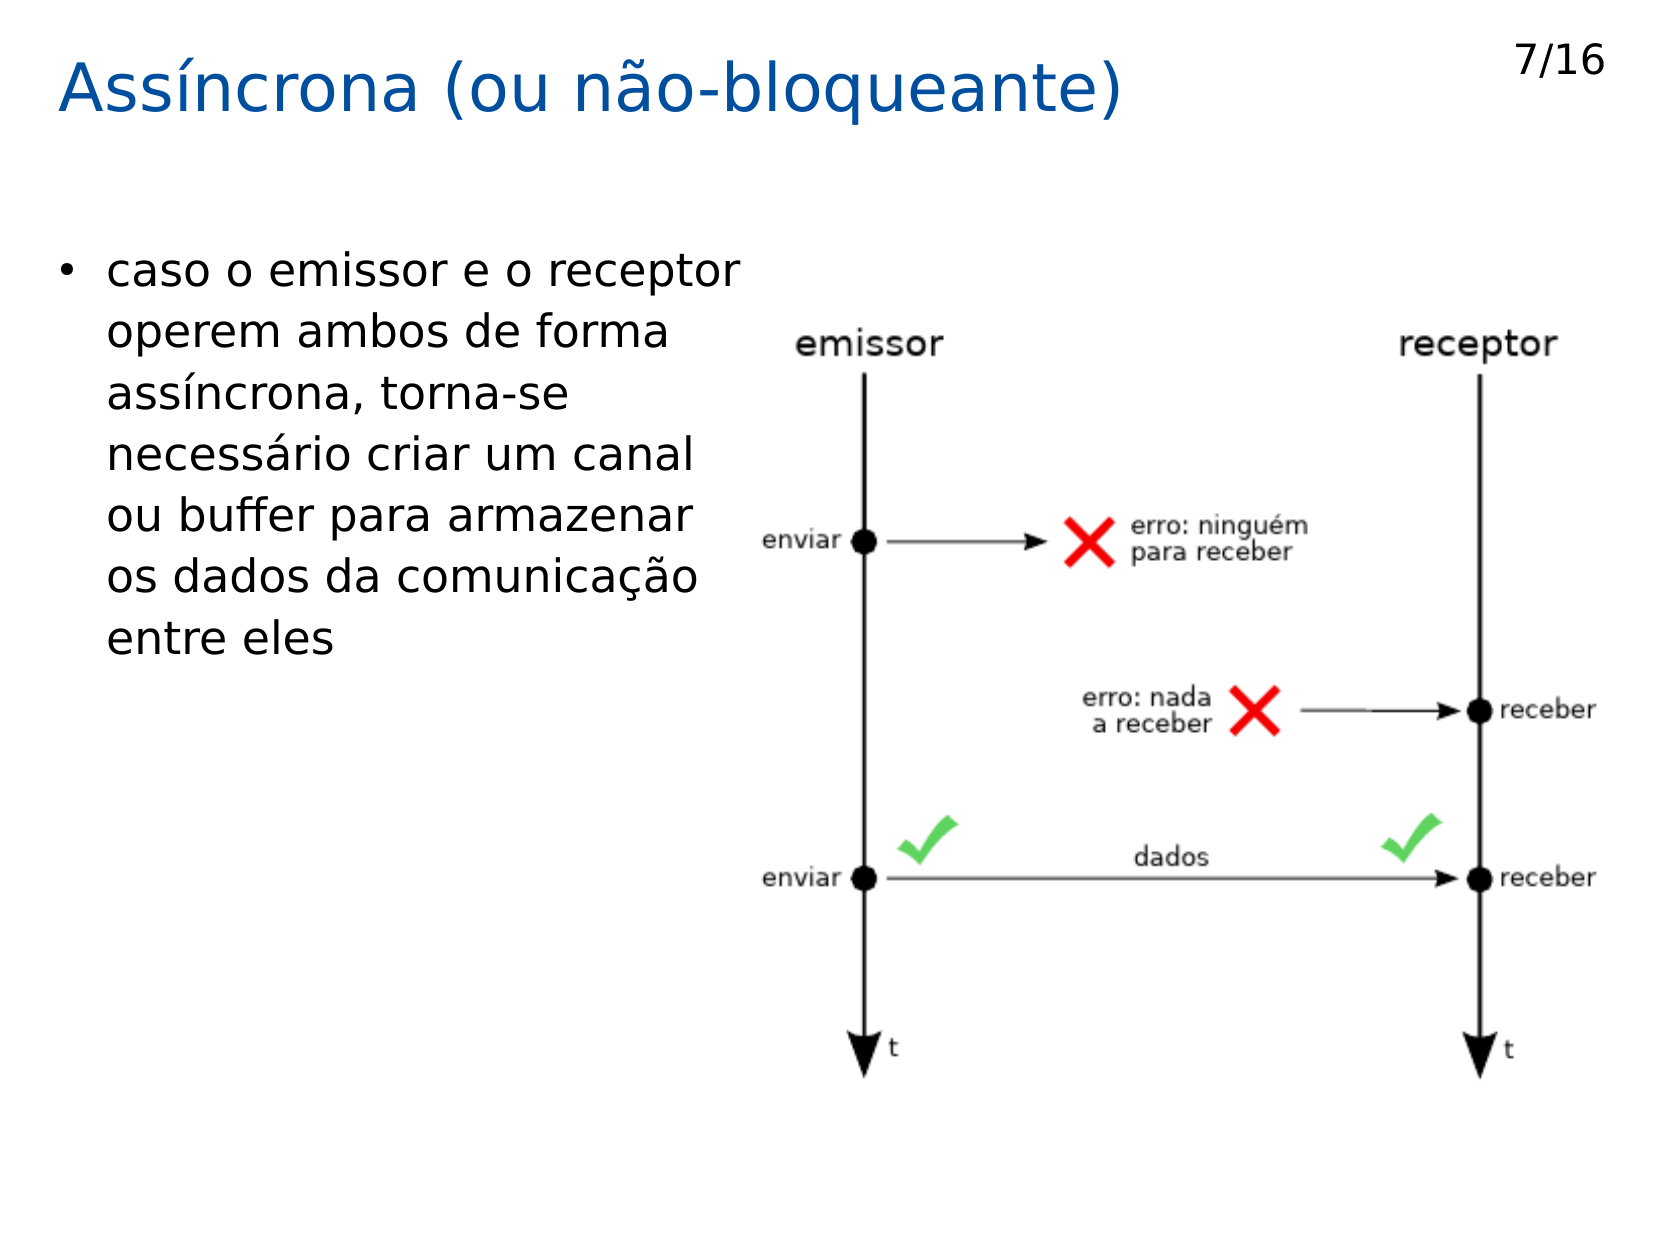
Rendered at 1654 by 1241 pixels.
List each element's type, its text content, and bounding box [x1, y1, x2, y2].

title Assíncrona (ou não-bloqueante) [59, 29, 1459, 148]
list caso o emissor e o receptor operem ambos de forma assíncrona, torna-se necessário criar um canal ou buffer para armazenar os dados da comunicação entre eles [59, 236, 755, 1211]
picture [754, 322, 1601, 1087]
